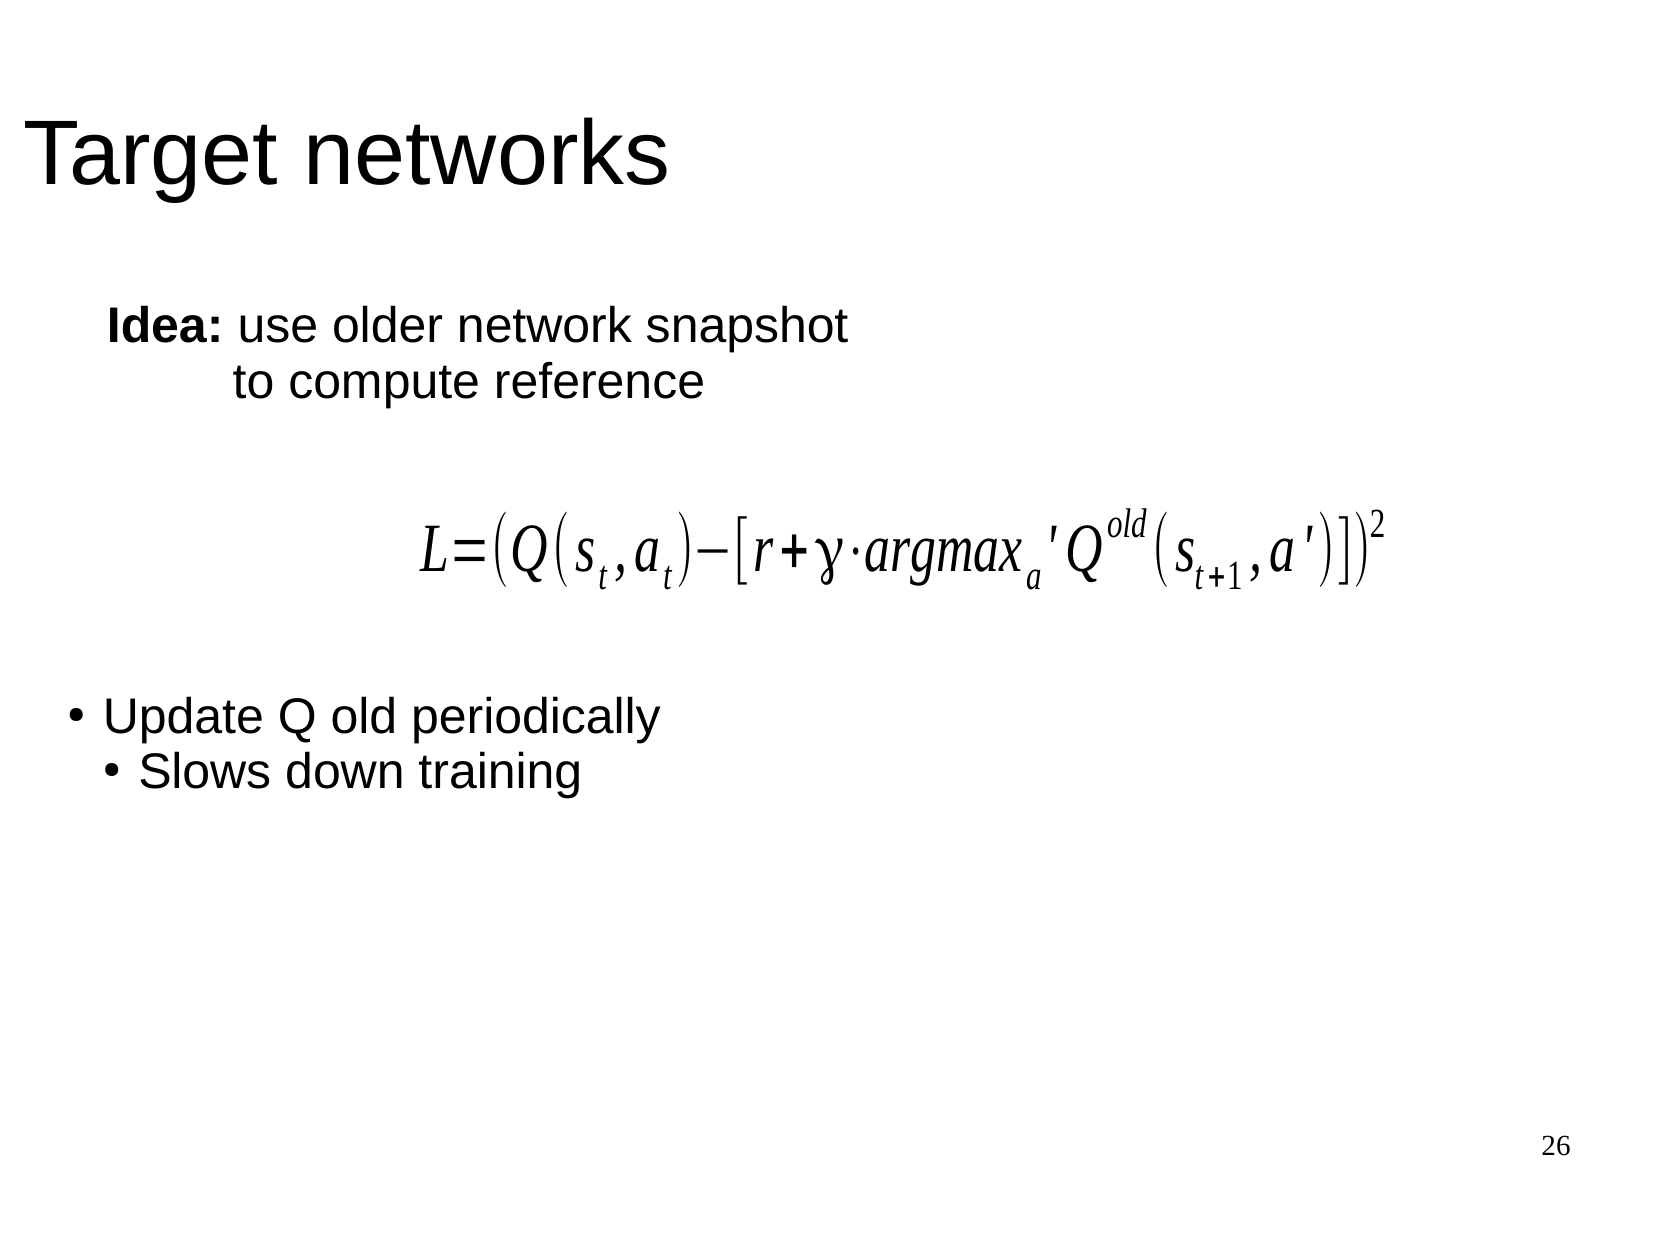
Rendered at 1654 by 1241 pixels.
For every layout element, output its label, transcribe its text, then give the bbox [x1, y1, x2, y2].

text_box Idea: use older network snapshot to compute reference Update Q old periodically Slows down training [17, 234, 921, 1165]
chart [403, 498, 1399, 597]
title Target networks [23, 49, 1512, 257]
